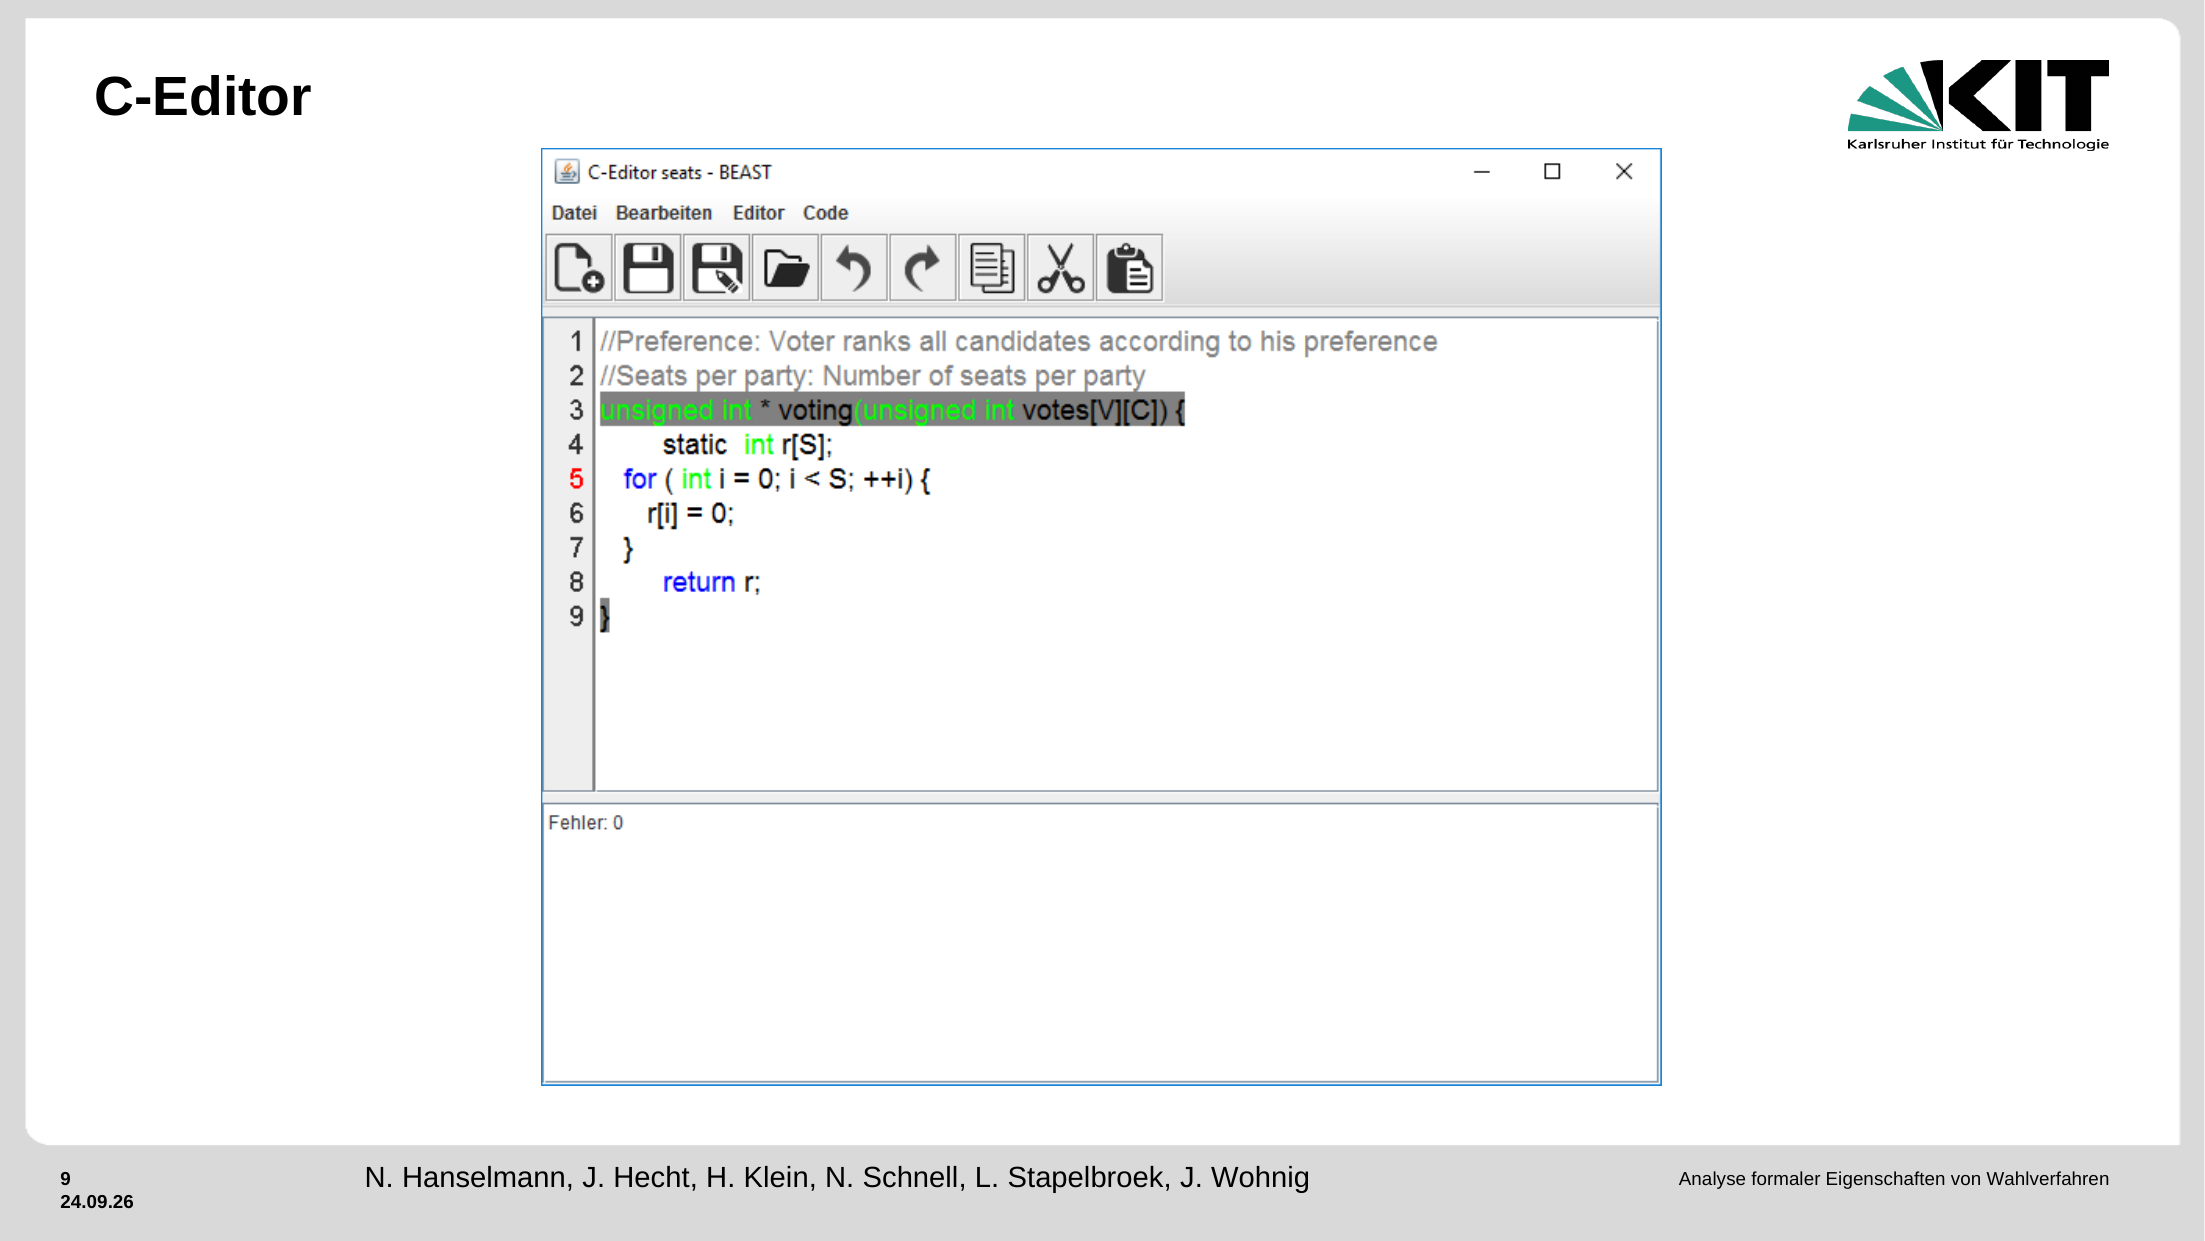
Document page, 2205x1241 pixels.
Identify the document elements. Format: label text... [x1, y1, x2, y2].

picture [0, 0, 2205, 1241]
title C-Editor [94, 60, 1761, 162]
